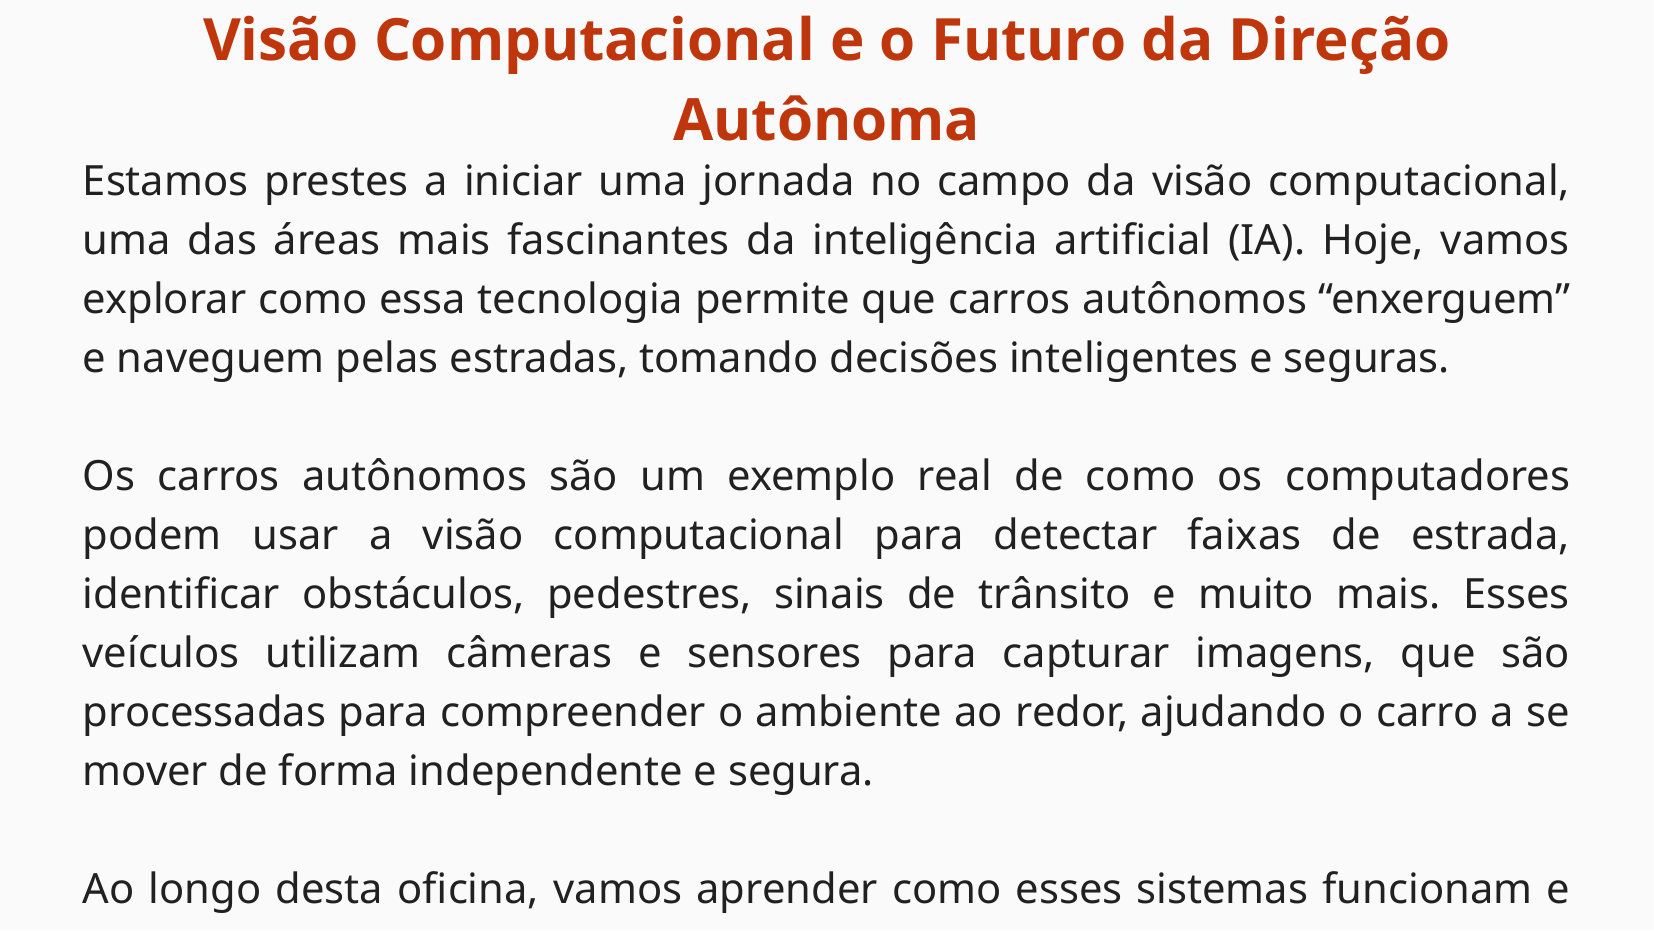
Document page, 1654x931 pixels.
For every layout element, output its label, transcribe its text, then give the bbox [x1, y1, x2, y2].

title Visão Computacional e o Futuro da Direção Autônoma [82, 37, 1571, 119]
subtitle Estamos prestes a iniciar uma jornada no campo da visão computacional, uma das áreas mais fascinantes da inteligência artificial (IA). Hoje, vamos explorar como essa tecnologia permite que carros autônomos “enxerguem” e naveguem pelas estradas, tomando decisões inteligentes e seguras. Os carros autônomos são um exemplo real de como os computadores podem usar a visão computacional para detectar faixas de estrada, identificar obstáculos, pedestres, sinais de trânsito e muito mais. Esses veículos utilizam câmeras e sensores para capturar imagens, que são processadas para compreender o ambiente ao redor, ajudando o carro a se mover de forma independente e segura. Ao longo desta oficina, vamos aprender como esses sistemas funcionam e como a visão computacional, combinada com técnicas de aprendizagem de máquina, capacita a direção autônoma, tornando o futuro da mobilidade mais seguro e eficiente. [82, 148, 1571, 858]
